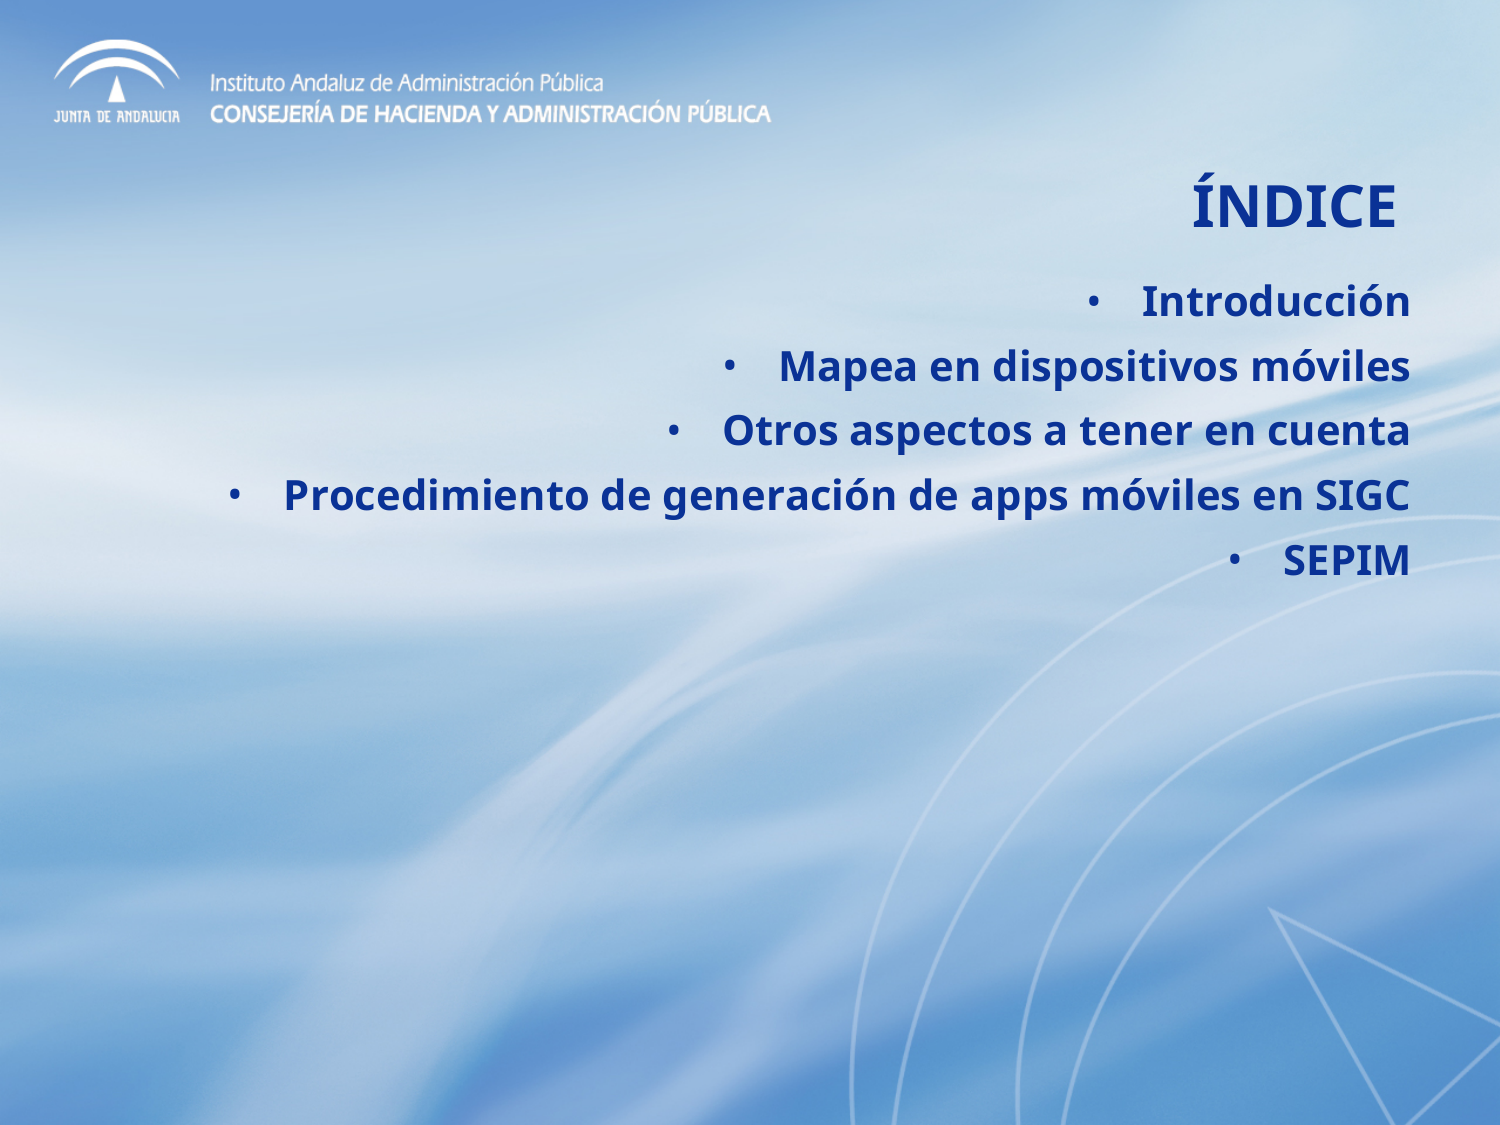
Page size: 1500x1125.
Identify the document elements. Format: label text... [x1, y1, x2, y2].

title ÍNDICE [75, 74, 1413, 263]
picture [0, 0, 1500, 1125]
list Introducción Mapea en dispositivos móviles Otros aspectos a tener en cuenta Procedimiento de generación de apps móviles en SIGC SEPIM [47, 267, 1427, 1094]
